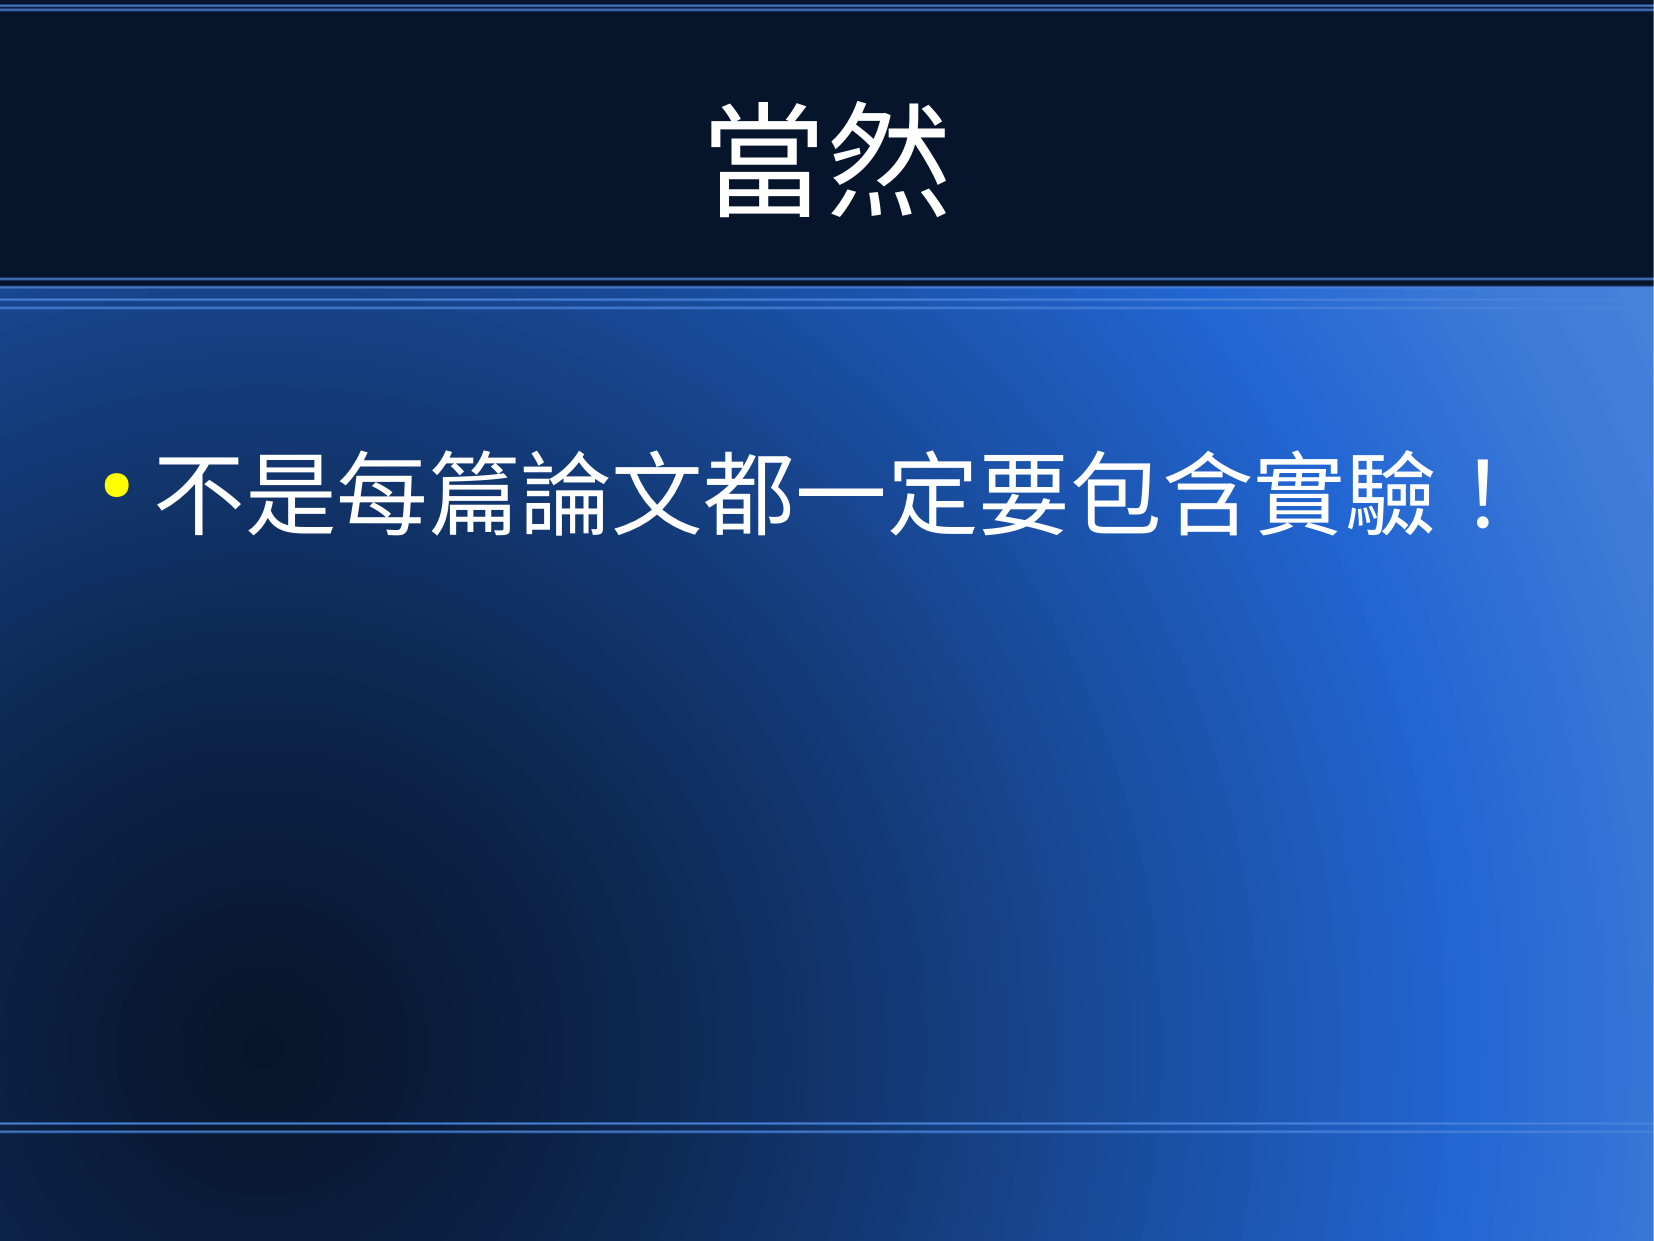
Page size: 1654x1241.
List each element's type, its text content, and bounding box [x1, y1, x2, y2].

title 當然 [82, 49, 1571, 257]
picture [0, 0, 1654, 1241]
list 不是每篇論文都一定要包含實驗！ [82, 355, 1571, 1241]
